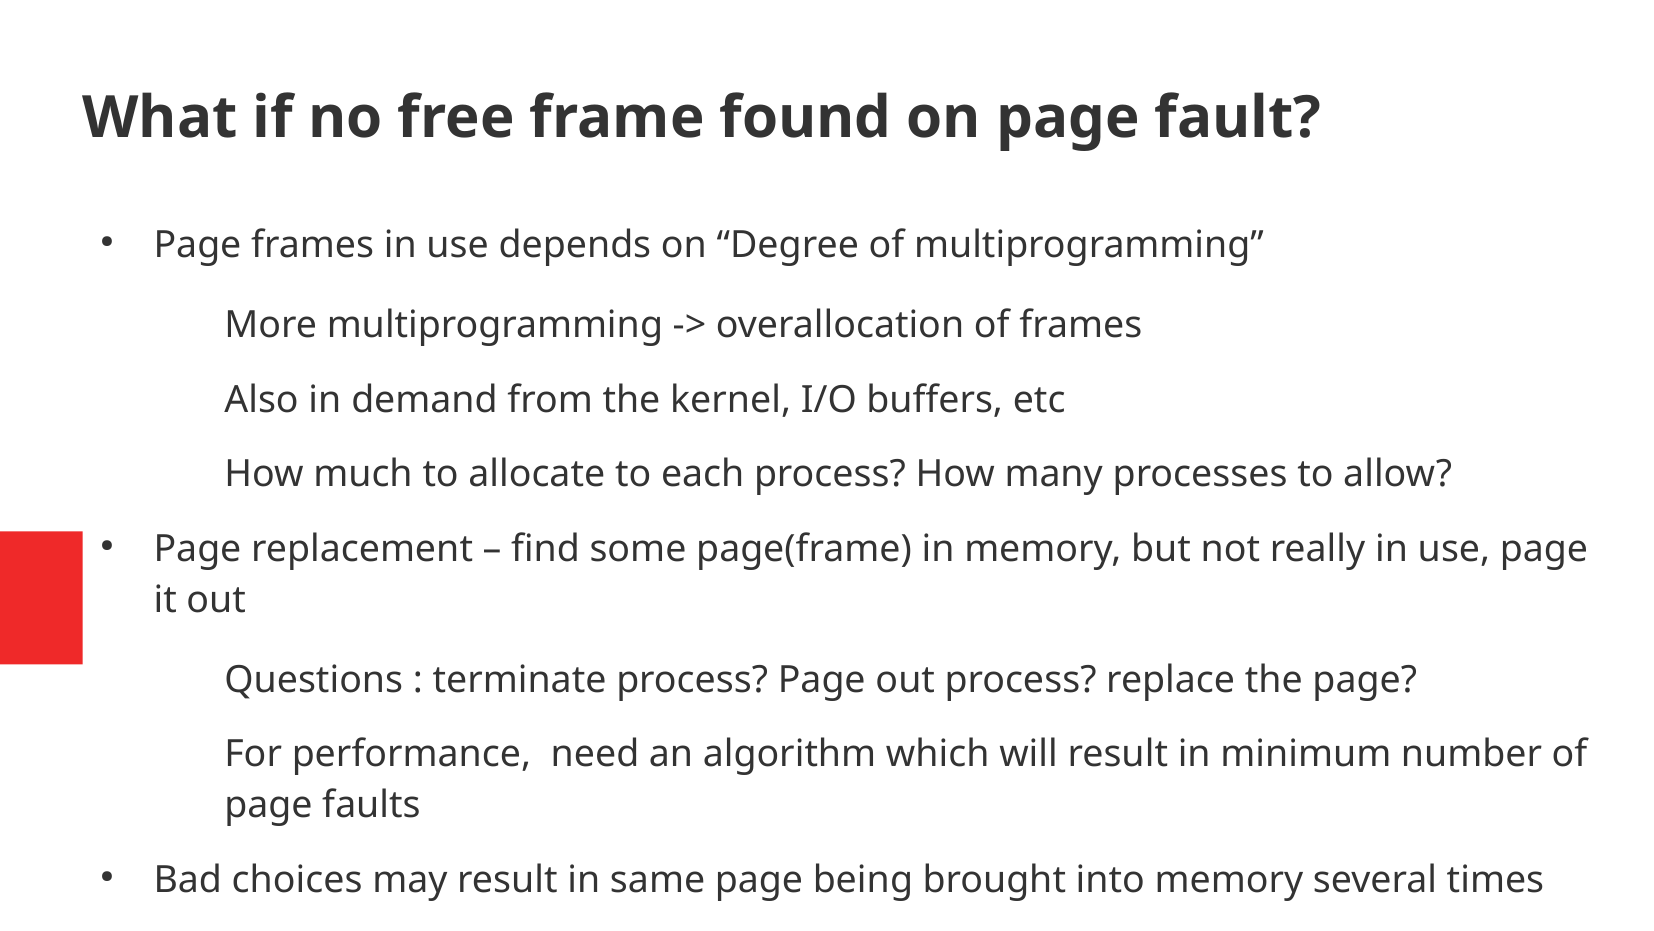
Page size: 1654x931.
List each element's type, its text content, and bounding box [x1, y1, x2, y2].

title What if no free frame found on page fault? [82, 37, 1571, 193]
list Page frames in use depends on “Degree of multiprogramming” More multiprogramming -> overallocation of frames Also in demand from the kernel, I/O buffers, etc How much to allocate to each process? How many processes to allow? Page replacement – find some page(frame) in memory, but not really in use, page it out Questions : terminate process? Page out process? replace the page? For performance, need an algorithm which will result in minimum number of page faults Bad choices may result in same page being brought into memory several times [82, 217, 1595, 910]
